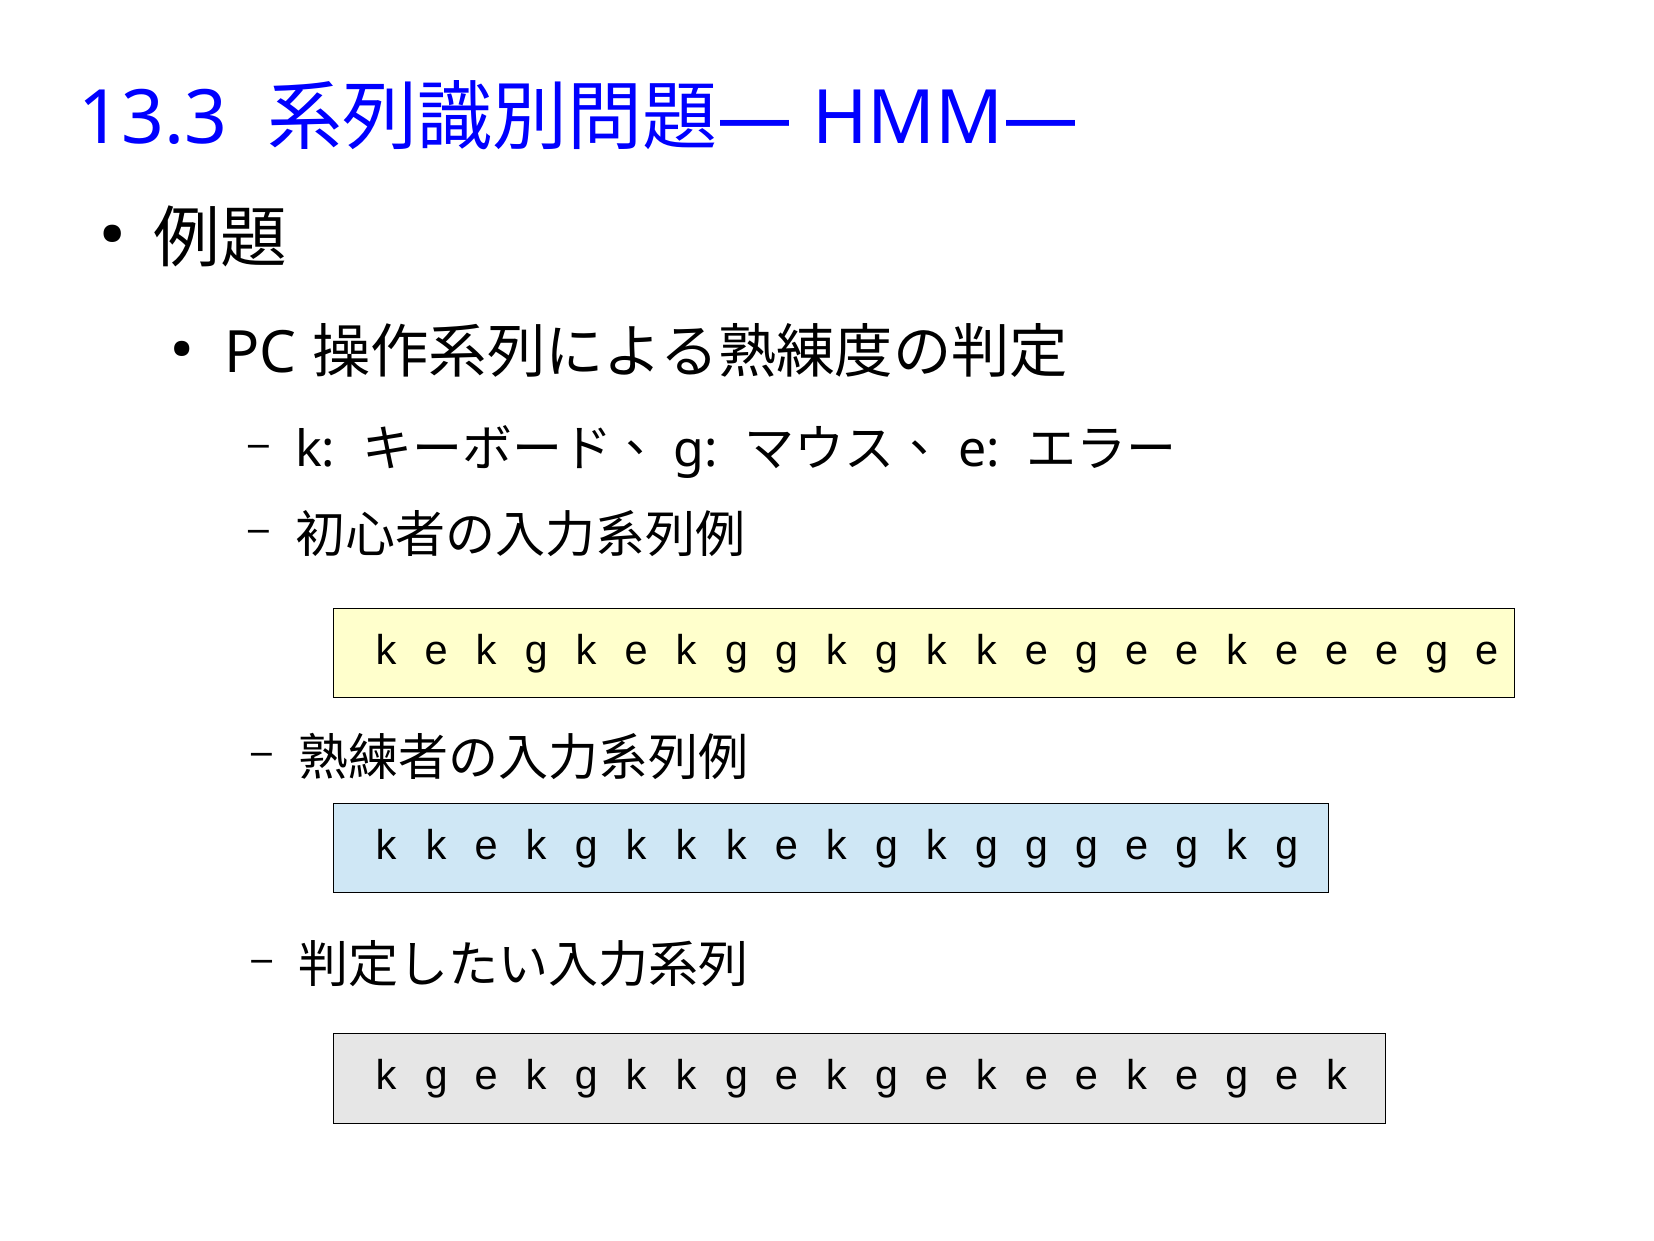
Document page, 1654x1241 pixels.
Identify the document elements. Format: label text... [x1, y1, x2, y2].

list 例題 PC操作系列による熟練度の判定 k: キーボード、g: マウス、e: エラー 初心者の入力系列例 [82, 189, 1571, 599]
text_box k g e k g k k g e k g e k e e k e g e k [333, 1033, 1386, 1124]
title 13.3 系列識別問題―HMM― [78, 51, 1567, 178]
text_box k e k g k e k g g k g k k e g e e k e e e g e [333, 608, 1515, 698]
text_box k k e k g k k k e k g k g g g e g k g [333, 803, 1329, 893]
list 判定したい入力系列 [85, 928, 1574, 1041]
list 熟練者の入力系列例 [85, 721, 1574, 834]
